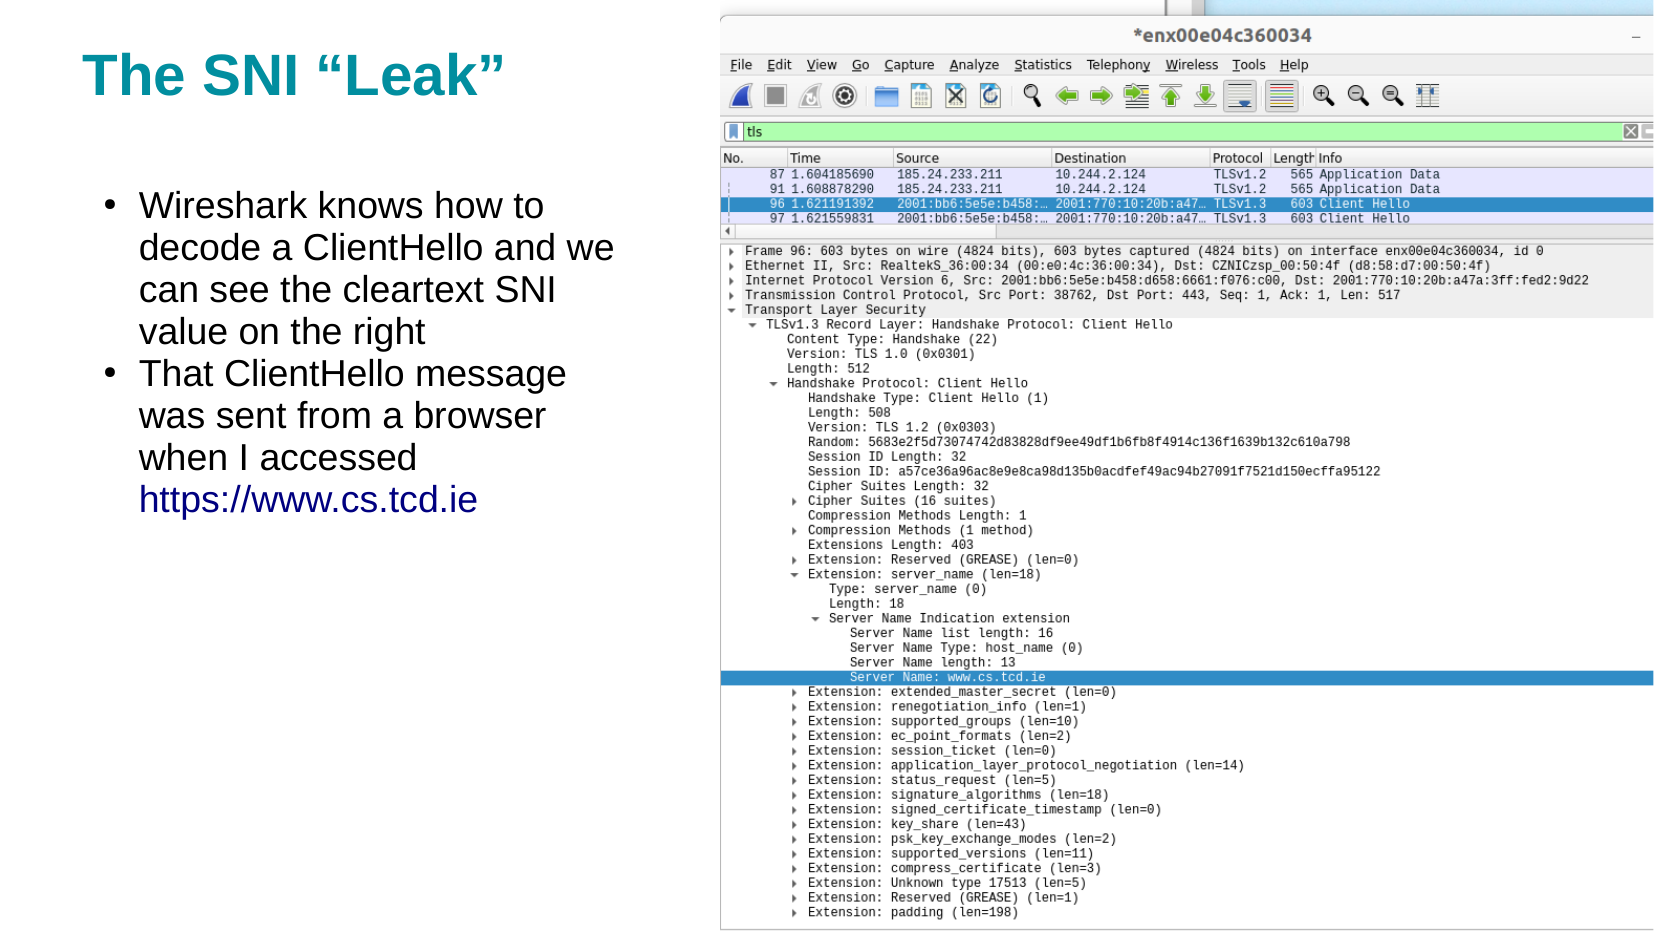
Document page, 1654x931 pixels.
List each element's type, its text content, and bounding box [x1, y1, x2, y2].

text_box The SNI “Leak” [82, 36, 720, 193]
picture [720, 0, 1654, 931]
text_box Wireshark knows how to decode a ClientHello and we can see the cleartext SNI value on the right That ClientHello message was sent from a browser when I accessed https://www.cs.tcd.ie [88, 177, 650, 570]
